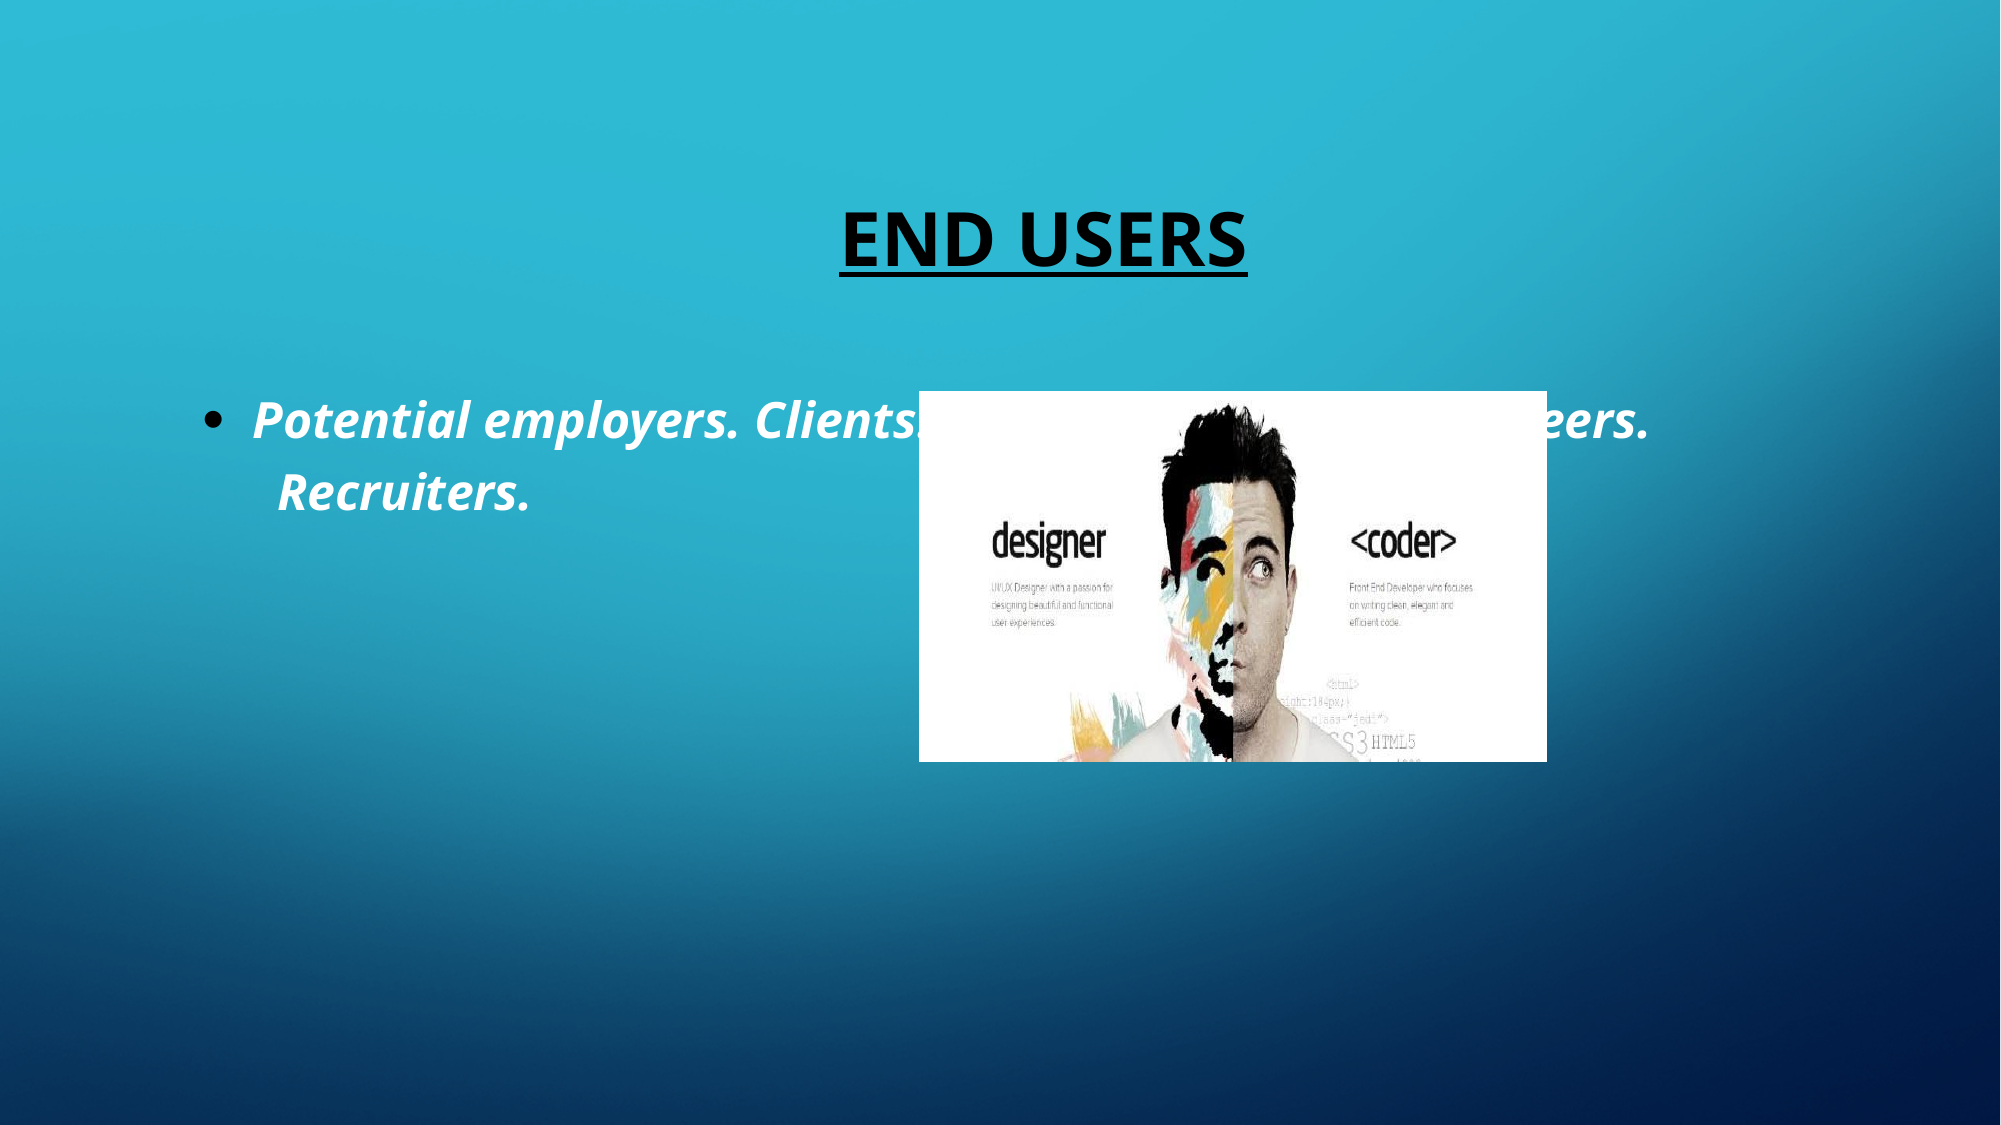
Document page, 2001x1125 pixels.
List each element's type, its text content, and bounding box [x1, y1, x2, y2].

title End userS [824, 59, 1440, 369]
list Potential employers. Clients. Collaborators. Industry peers. Recruiters. [187, 369, 1813, 951]
picture [919, 391, 1547, 762]
